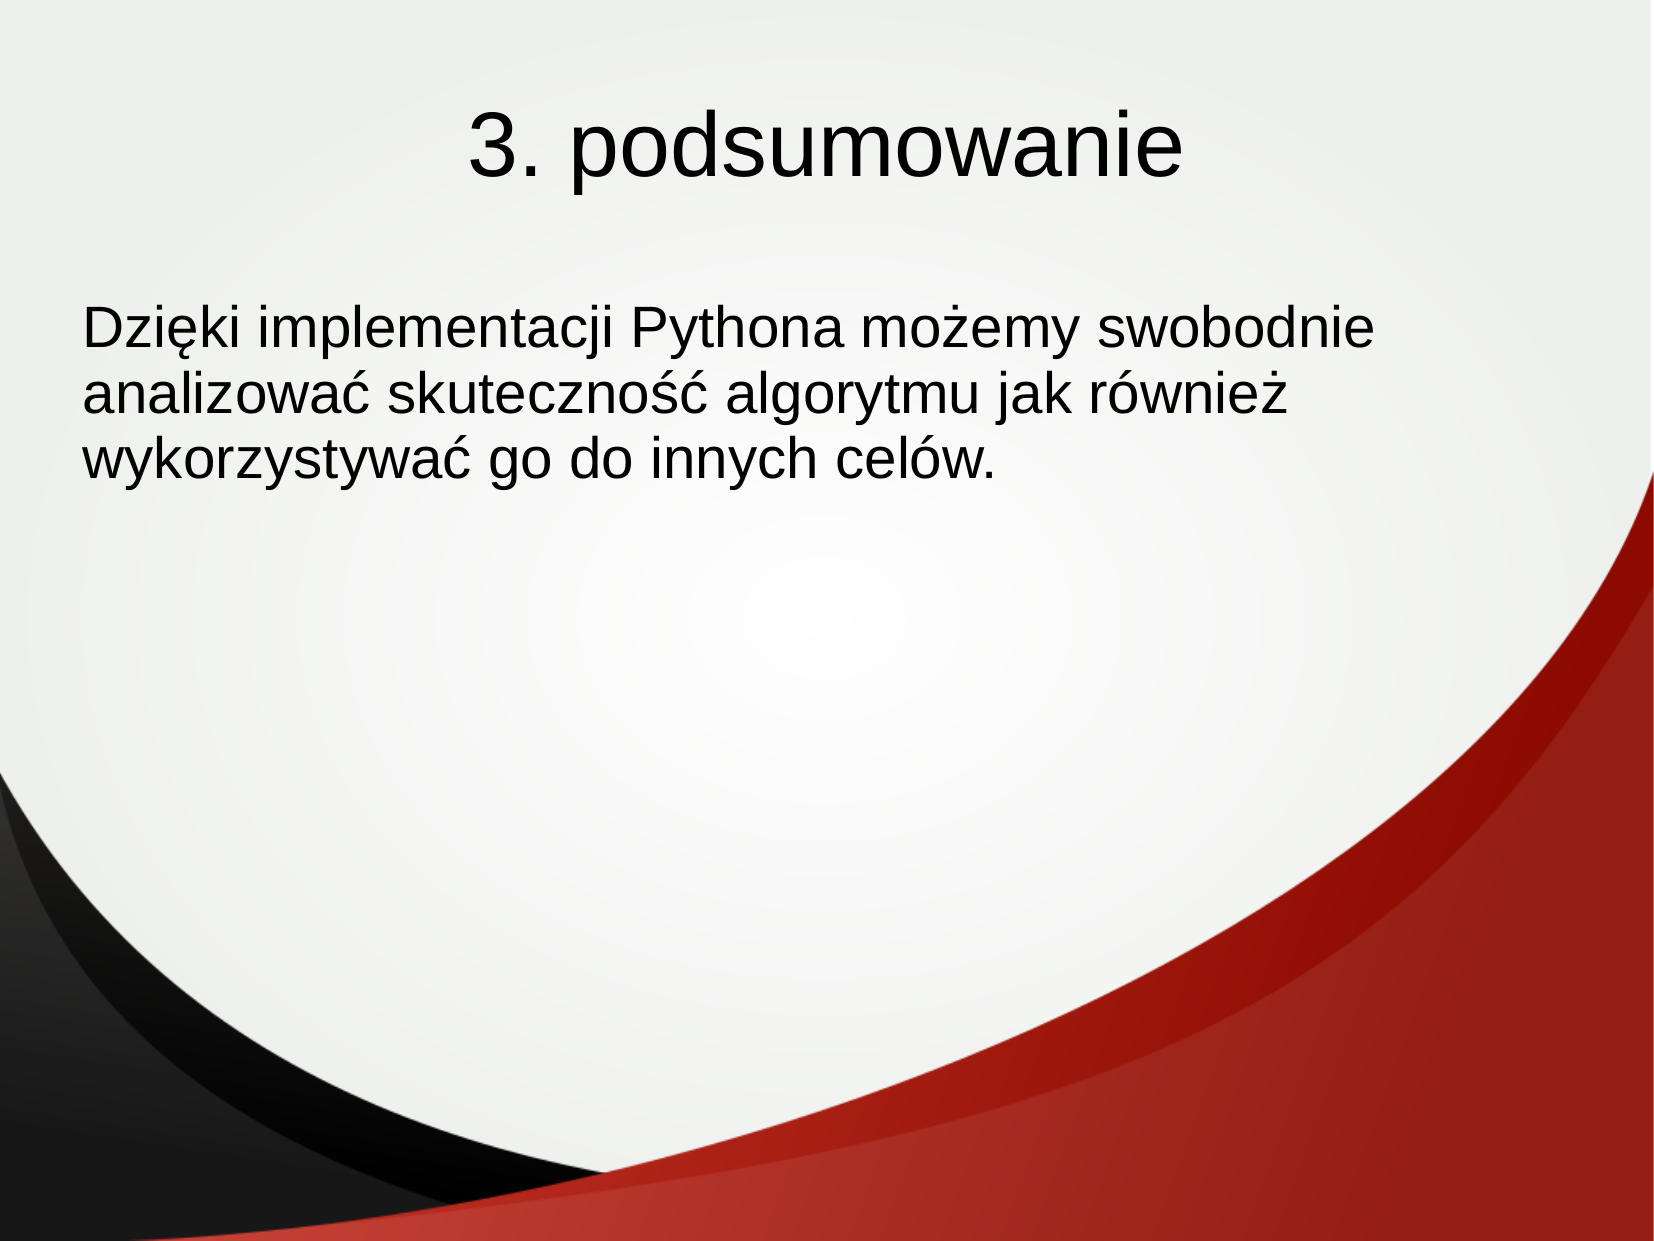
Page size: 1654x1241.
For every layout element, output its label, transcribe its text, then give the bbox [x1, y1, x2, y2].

list Dzięki implementacji Pythona możemy swobodnie analizować skuteczność algorytmu jak również wykorzystywać go do innych celów. [82, 295, 1583, 957]
picture [0, 0, 1654, 1241]
title 3. podsumowanie [82, 40, 1571, 249]
